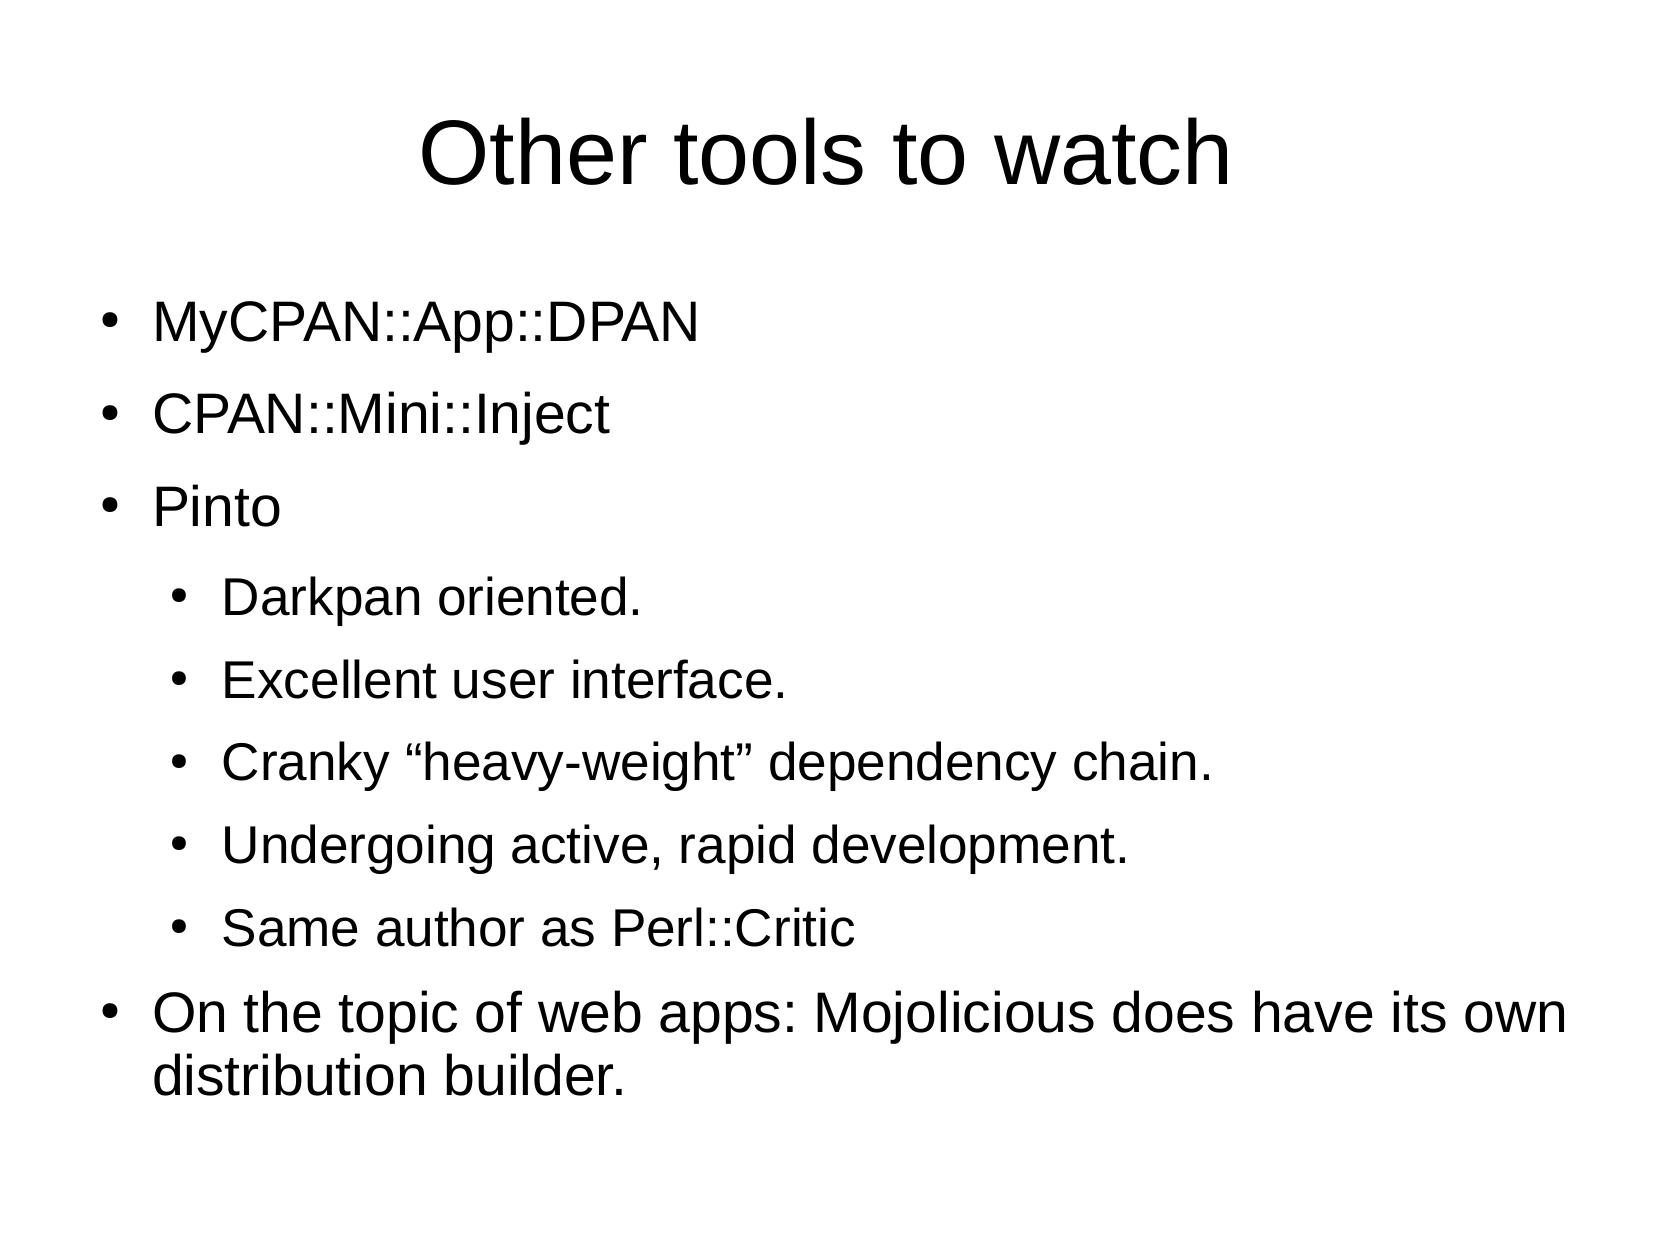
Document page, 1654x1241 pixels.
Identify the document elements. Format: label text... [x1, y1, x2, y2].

list MyCPAN::App::DPAN CPAN::Mini::Inject Pinto Darkpan oriented. Excellent user interface. Cranky “heavy-weight” dependency chain. Undergoing active, rapid development. Same author as Perl::Critic On the topic of web apps: Mojolicious does have its own distribution builder. [82, 290, 1571, 1109]
title Other tools to watch [82, 49, 1571, 257]
